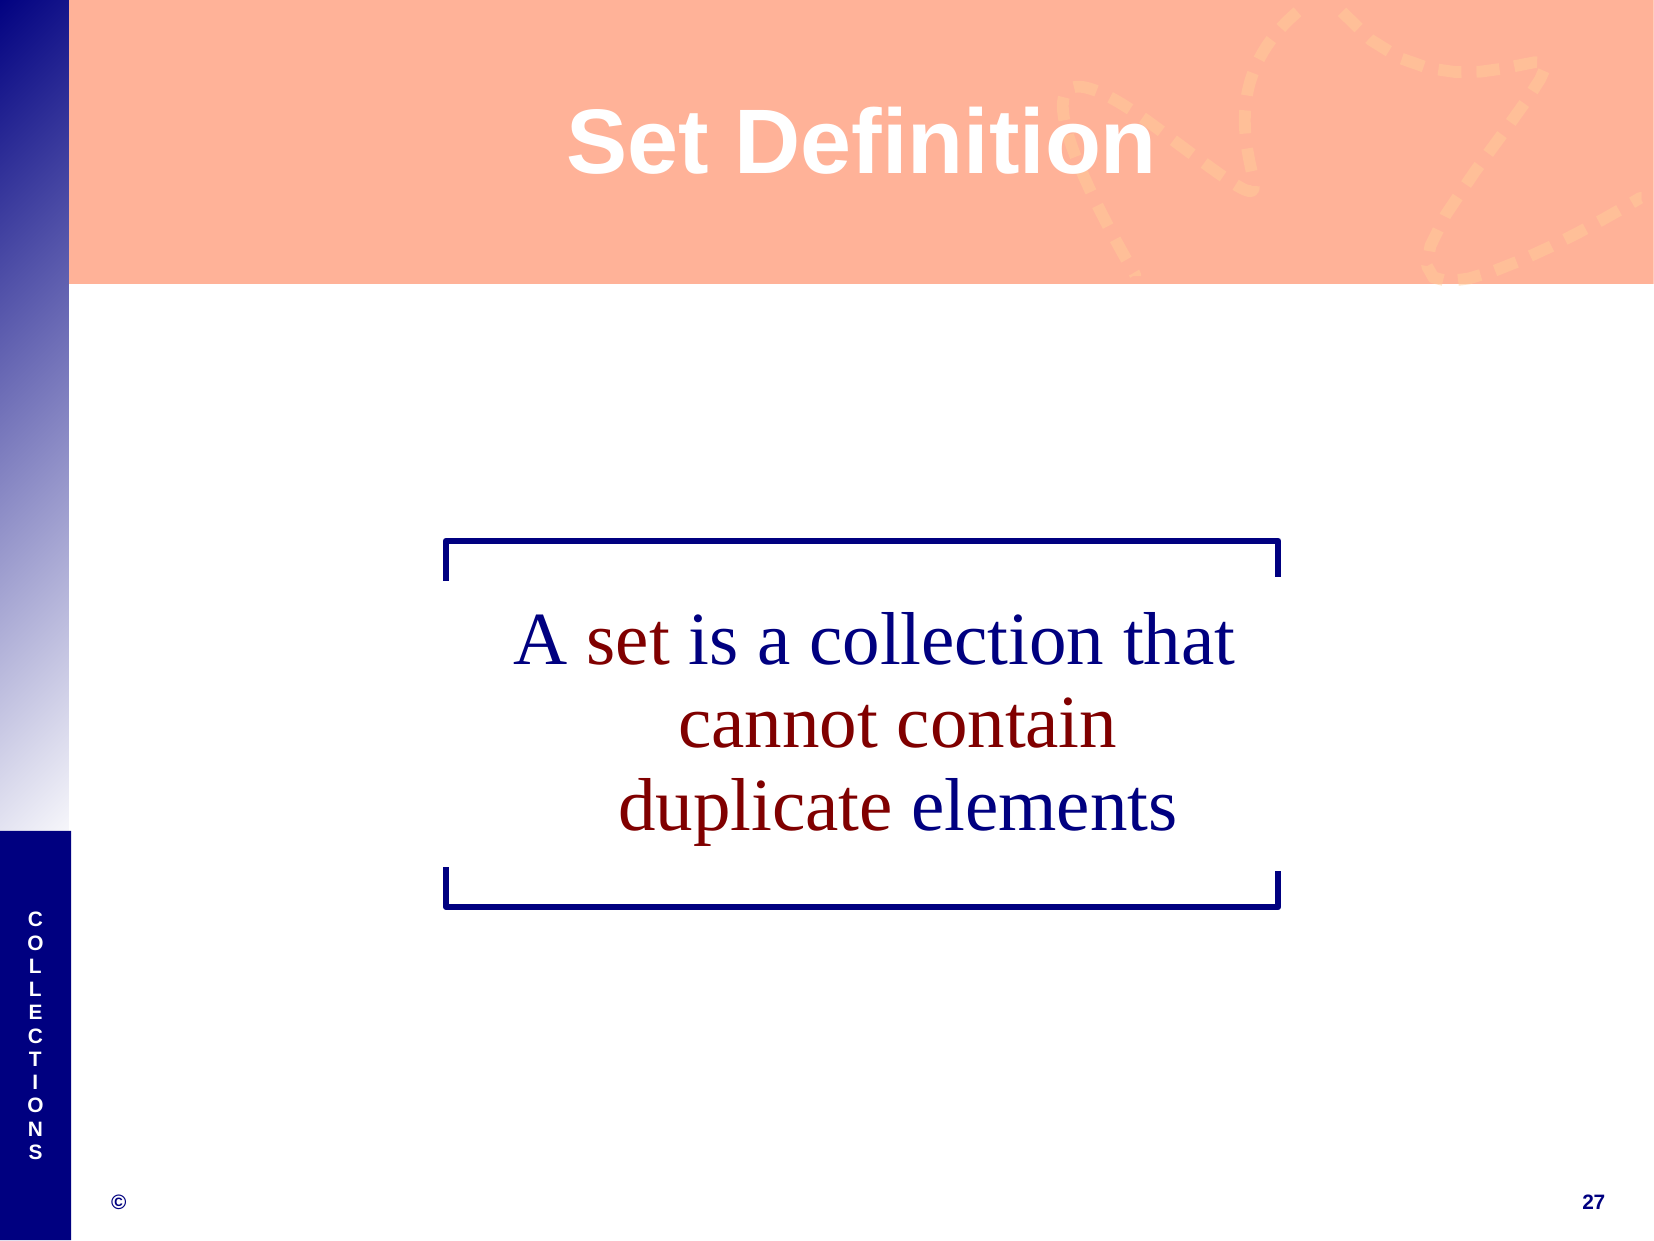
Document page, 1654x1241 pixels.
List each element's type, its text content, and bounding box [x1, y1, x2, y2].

text_box A set is a collection that cannot contain duplicate elements [461, 513, 1263, 931]
title Set Definition [70, 37, 1654, 246]
text_box C O L L E C T I O N S [0, 830, 71, 1241]
